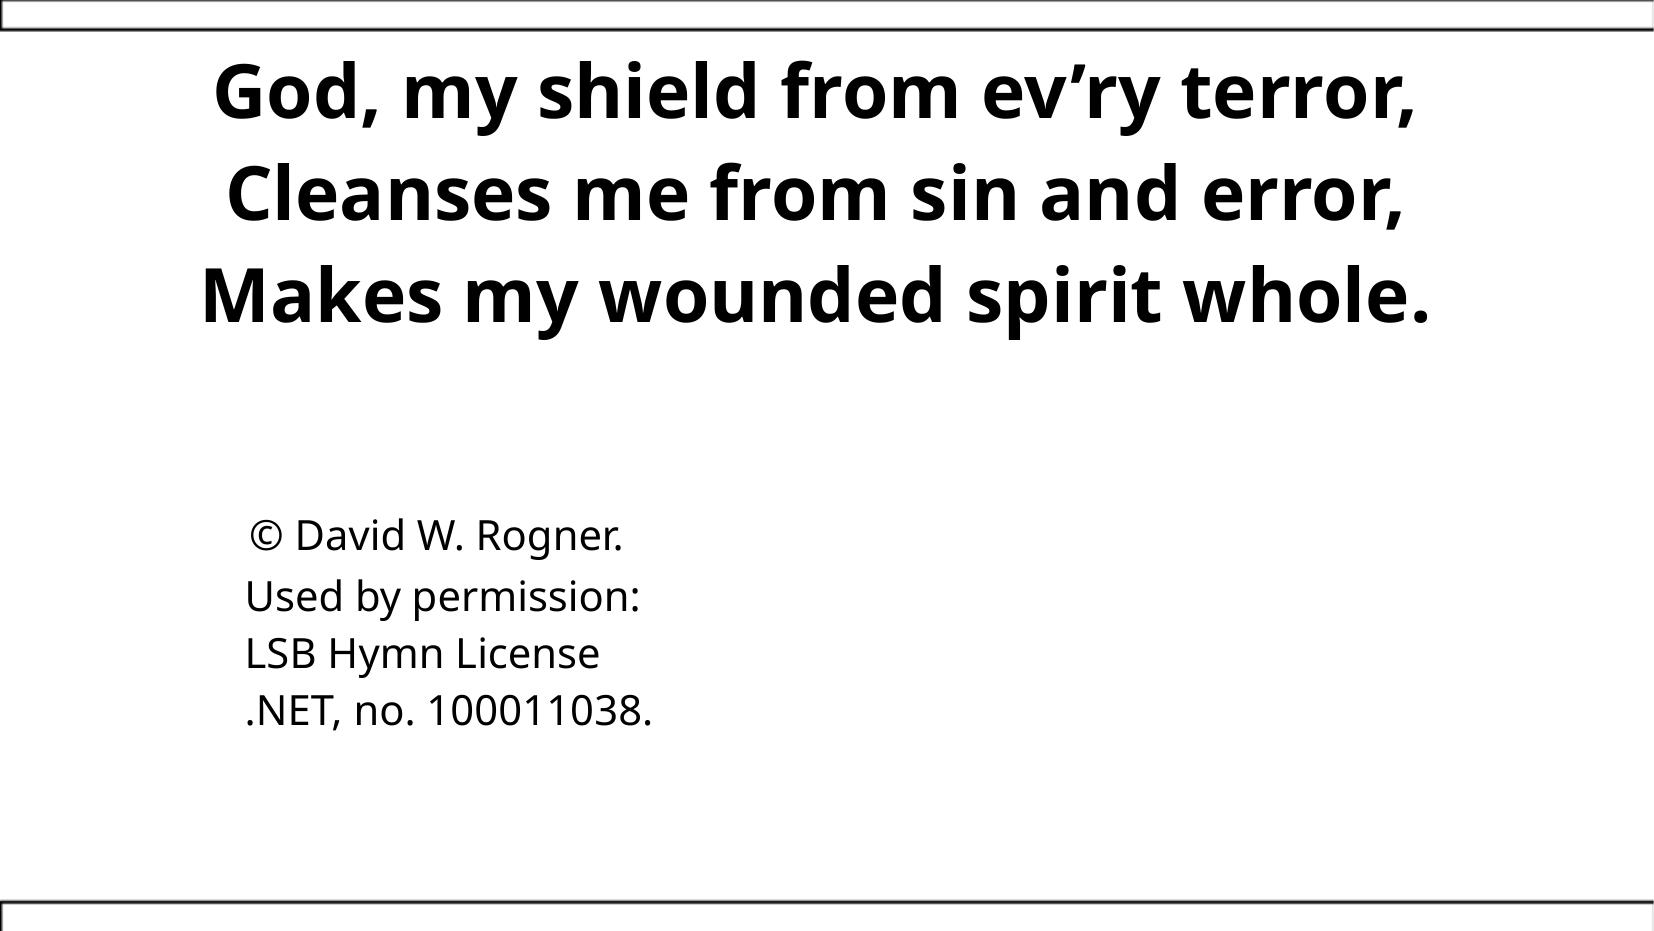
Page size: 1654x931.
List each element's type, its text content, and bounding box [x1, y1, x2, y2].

text_box God, my shield from ev’ry terror, Cleanses me from sin and error, Makes my wounded spirit whole. © David W. Rogner. Used by permission: LSB Hymn License .NET, no. 100011038. [103, 30, 1529, 783]
picture [0, 0, 1654, 931]
